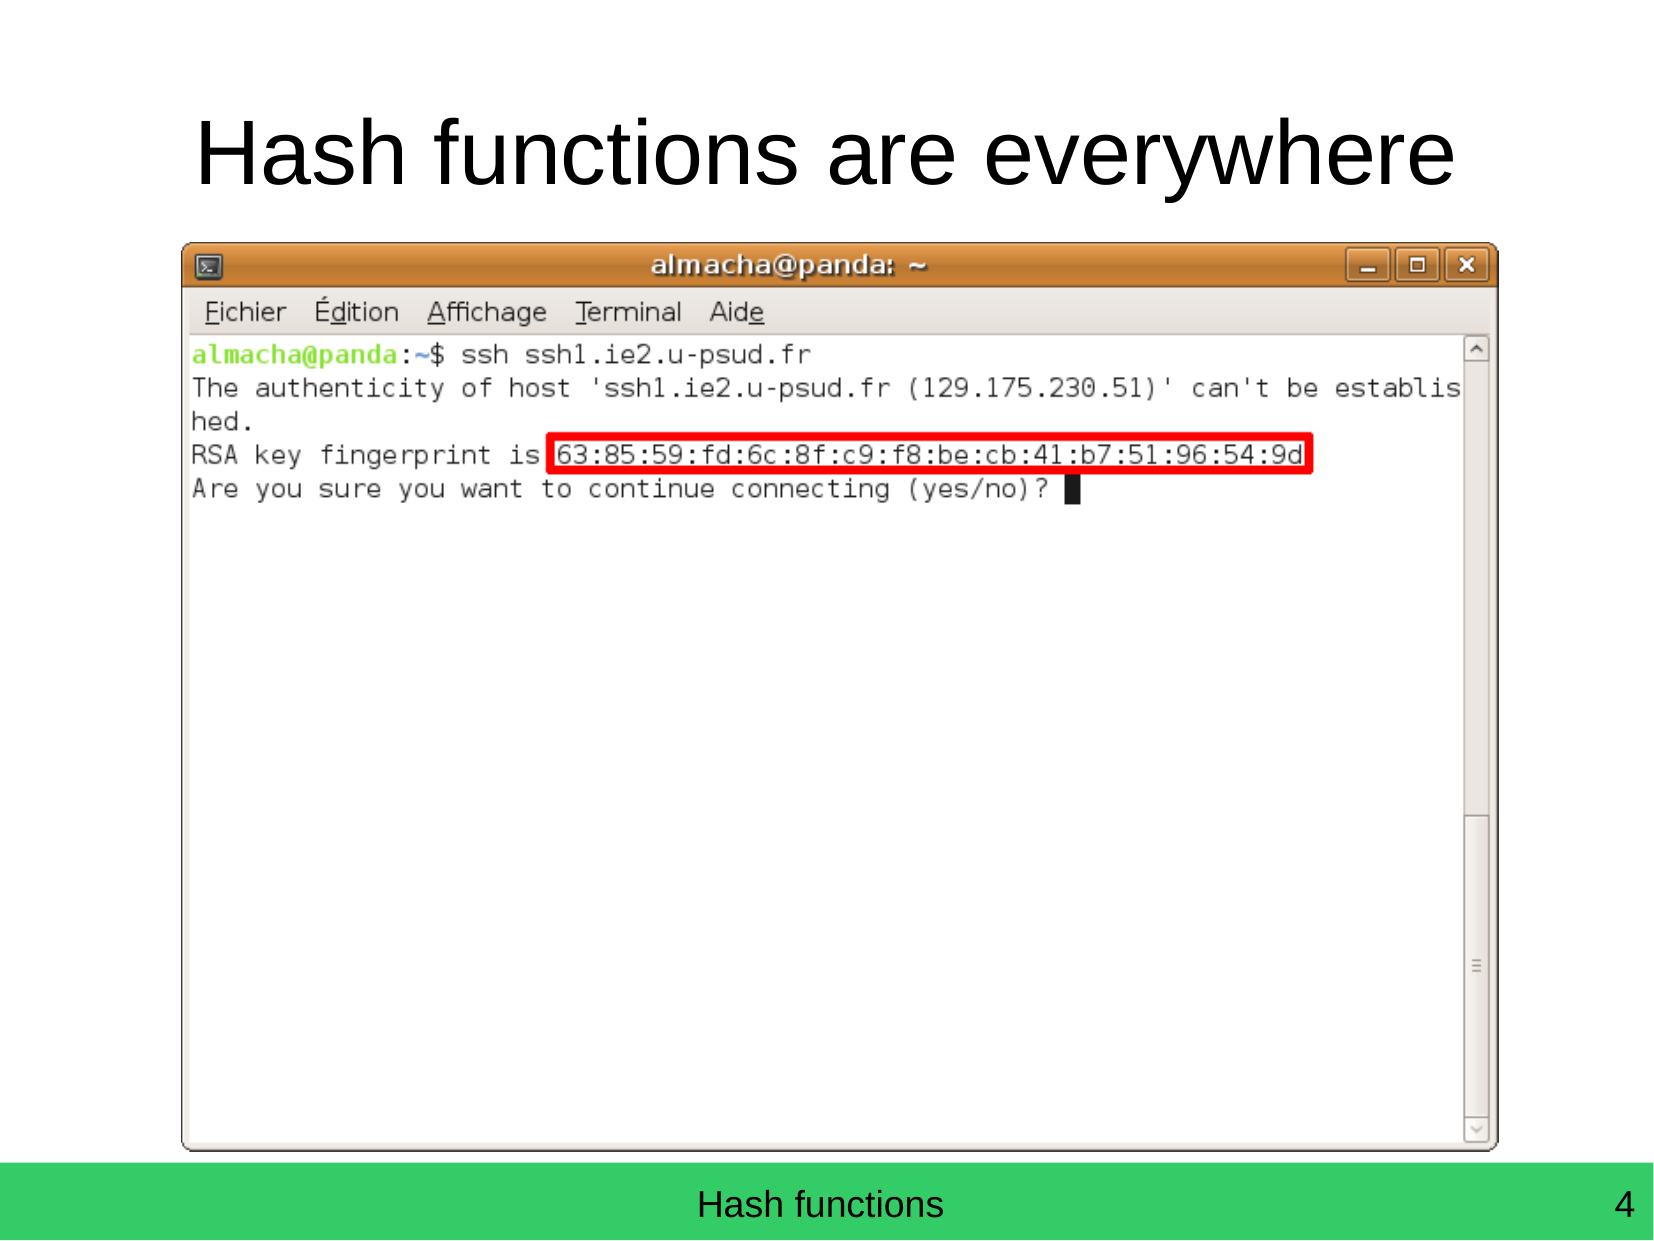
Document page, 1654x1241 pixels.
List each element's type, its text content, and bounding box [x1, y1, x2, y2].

picture [181, 242, 1499, 1152]
title Hash functions are everywhere [82, 56, 1571, 250]
